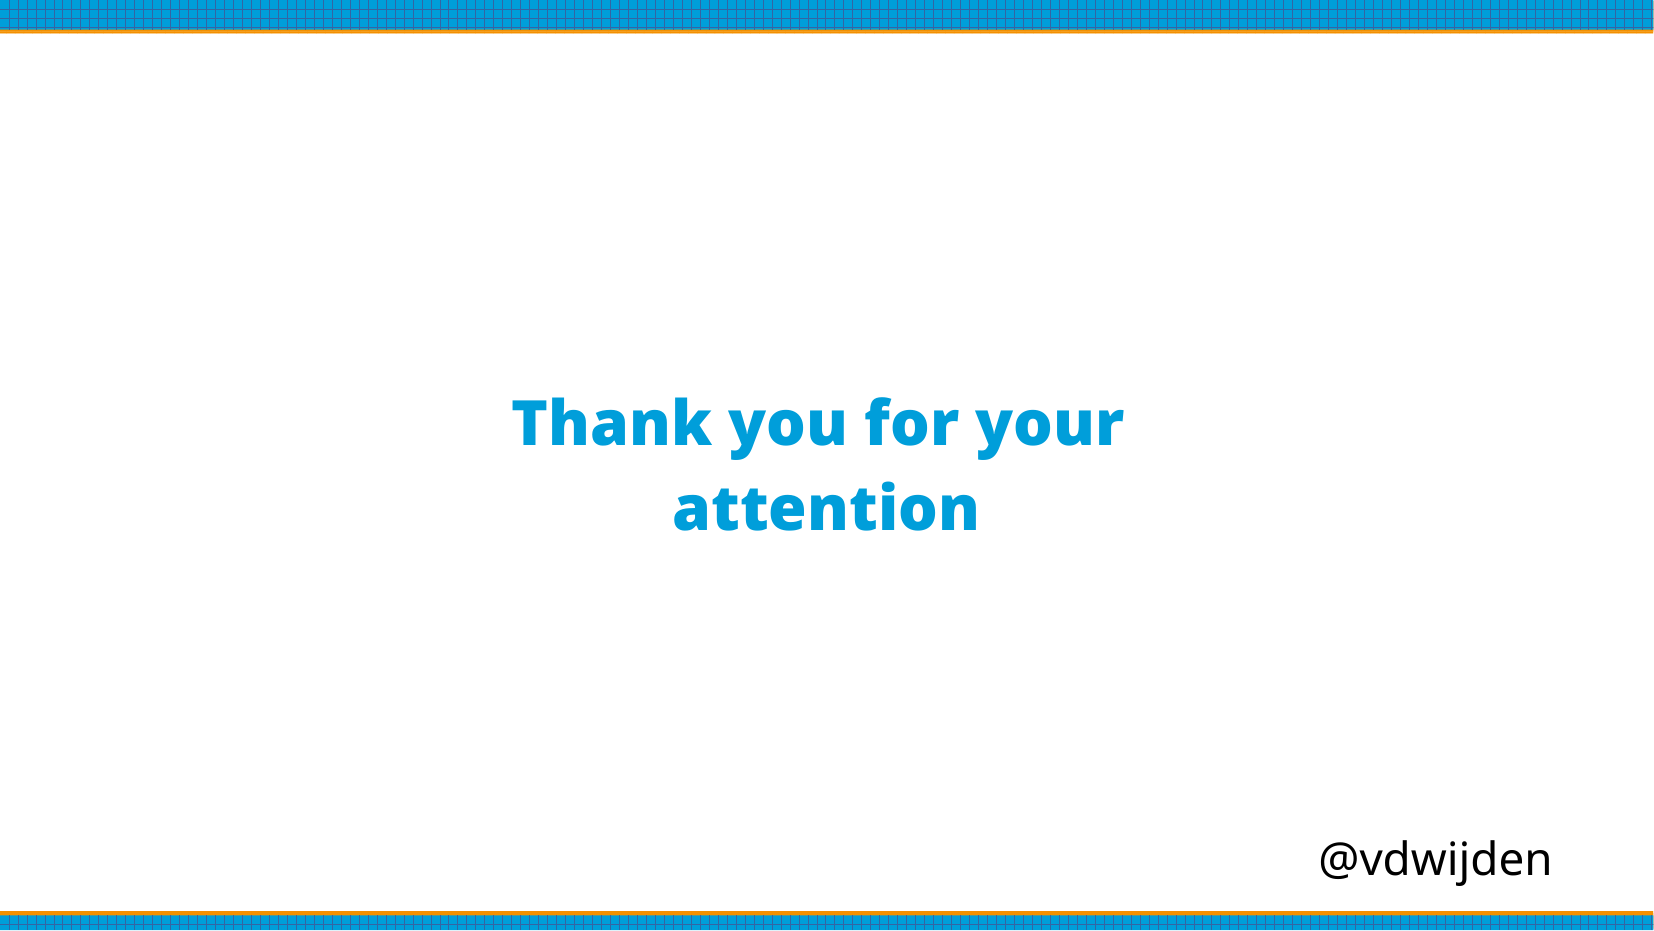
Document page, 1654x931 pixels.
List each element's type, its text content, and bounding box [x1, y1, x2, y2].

subtitle Thank you for your attention [82, 103, 1571, 824]
text_box @vdwijden [1312, 825, 1576, 891]
